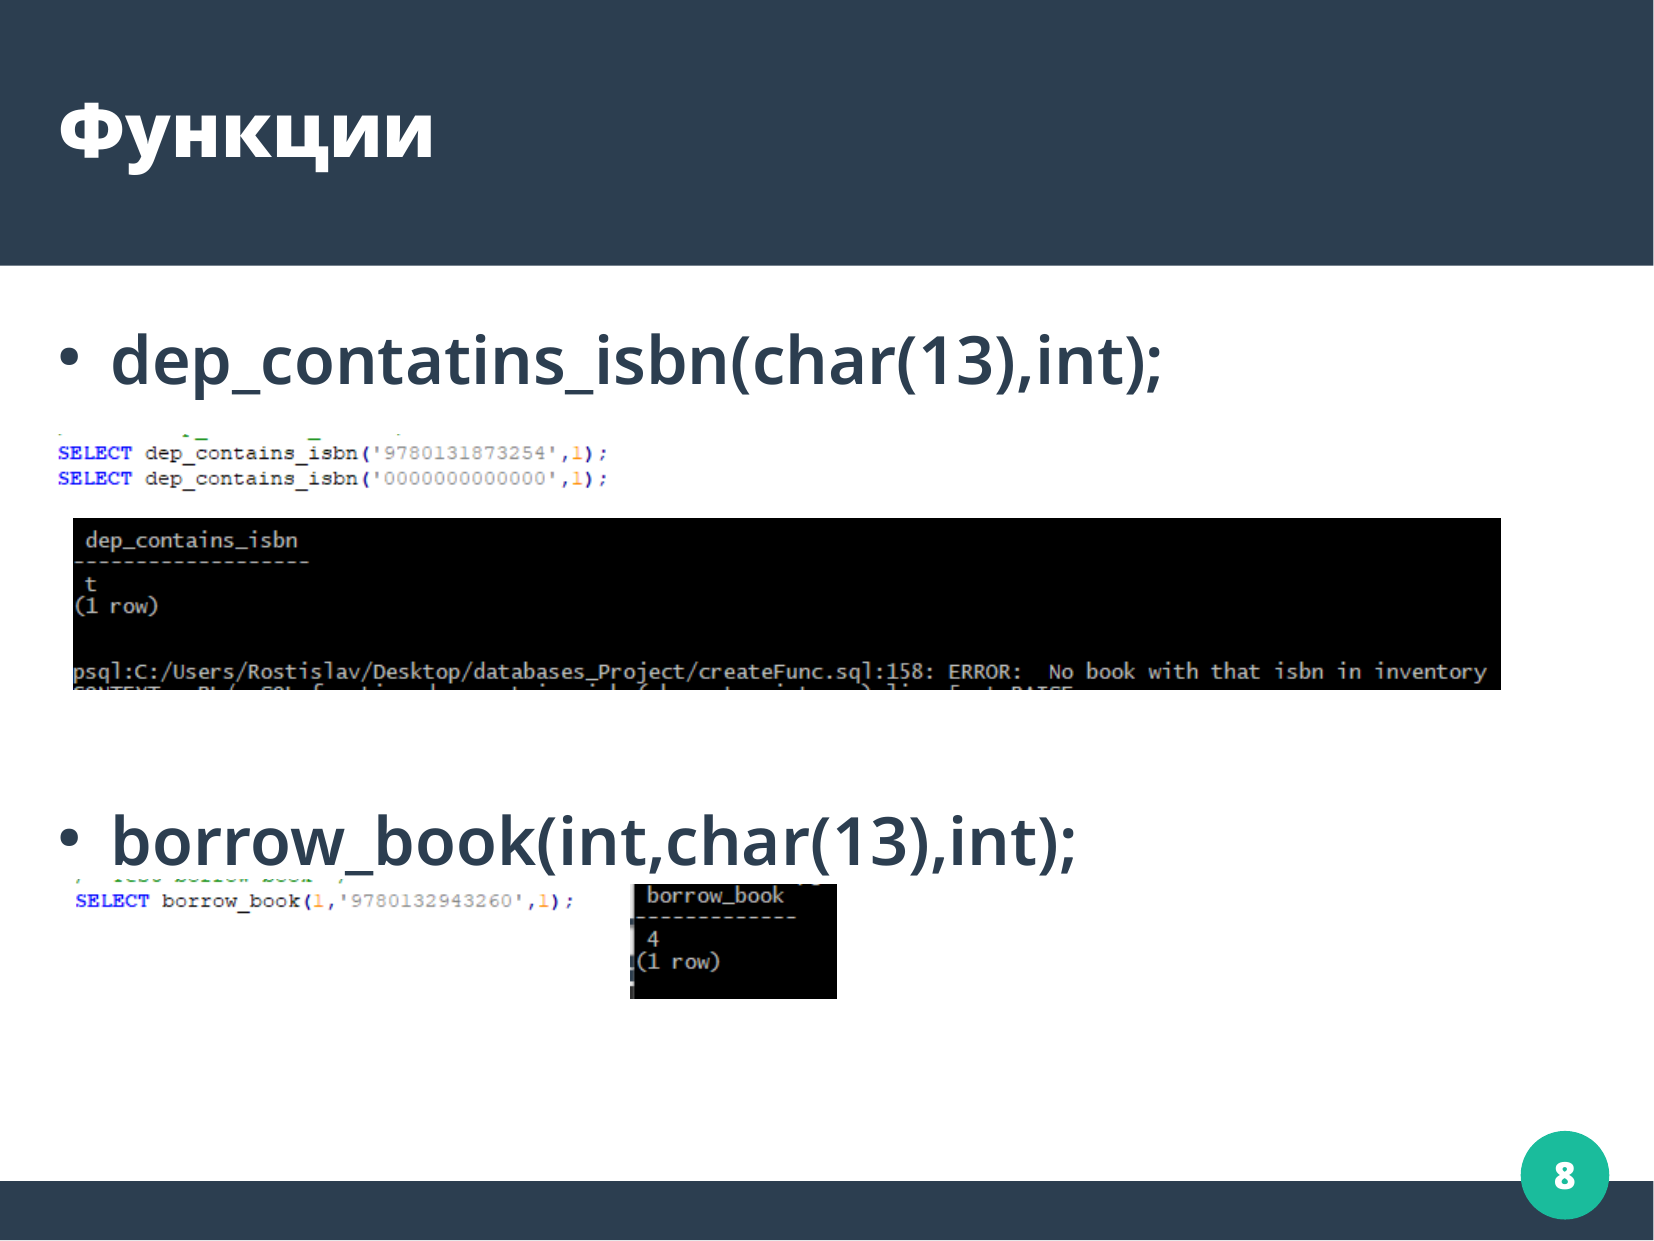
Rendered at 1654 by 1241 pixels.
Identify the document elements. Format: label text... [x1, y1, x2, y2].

list dep_contatins_isbn(char(13),int); borrow_book(int,char(13),int); [39, 313, 1576, 1141]
picture [73, 518, 1501, 691]
picture [56, 434, 631, 496]
title Функции [59, 49, 1595, 207]
picture [630, 884, 837, 999]
picture [75, 879, 577, 916]
